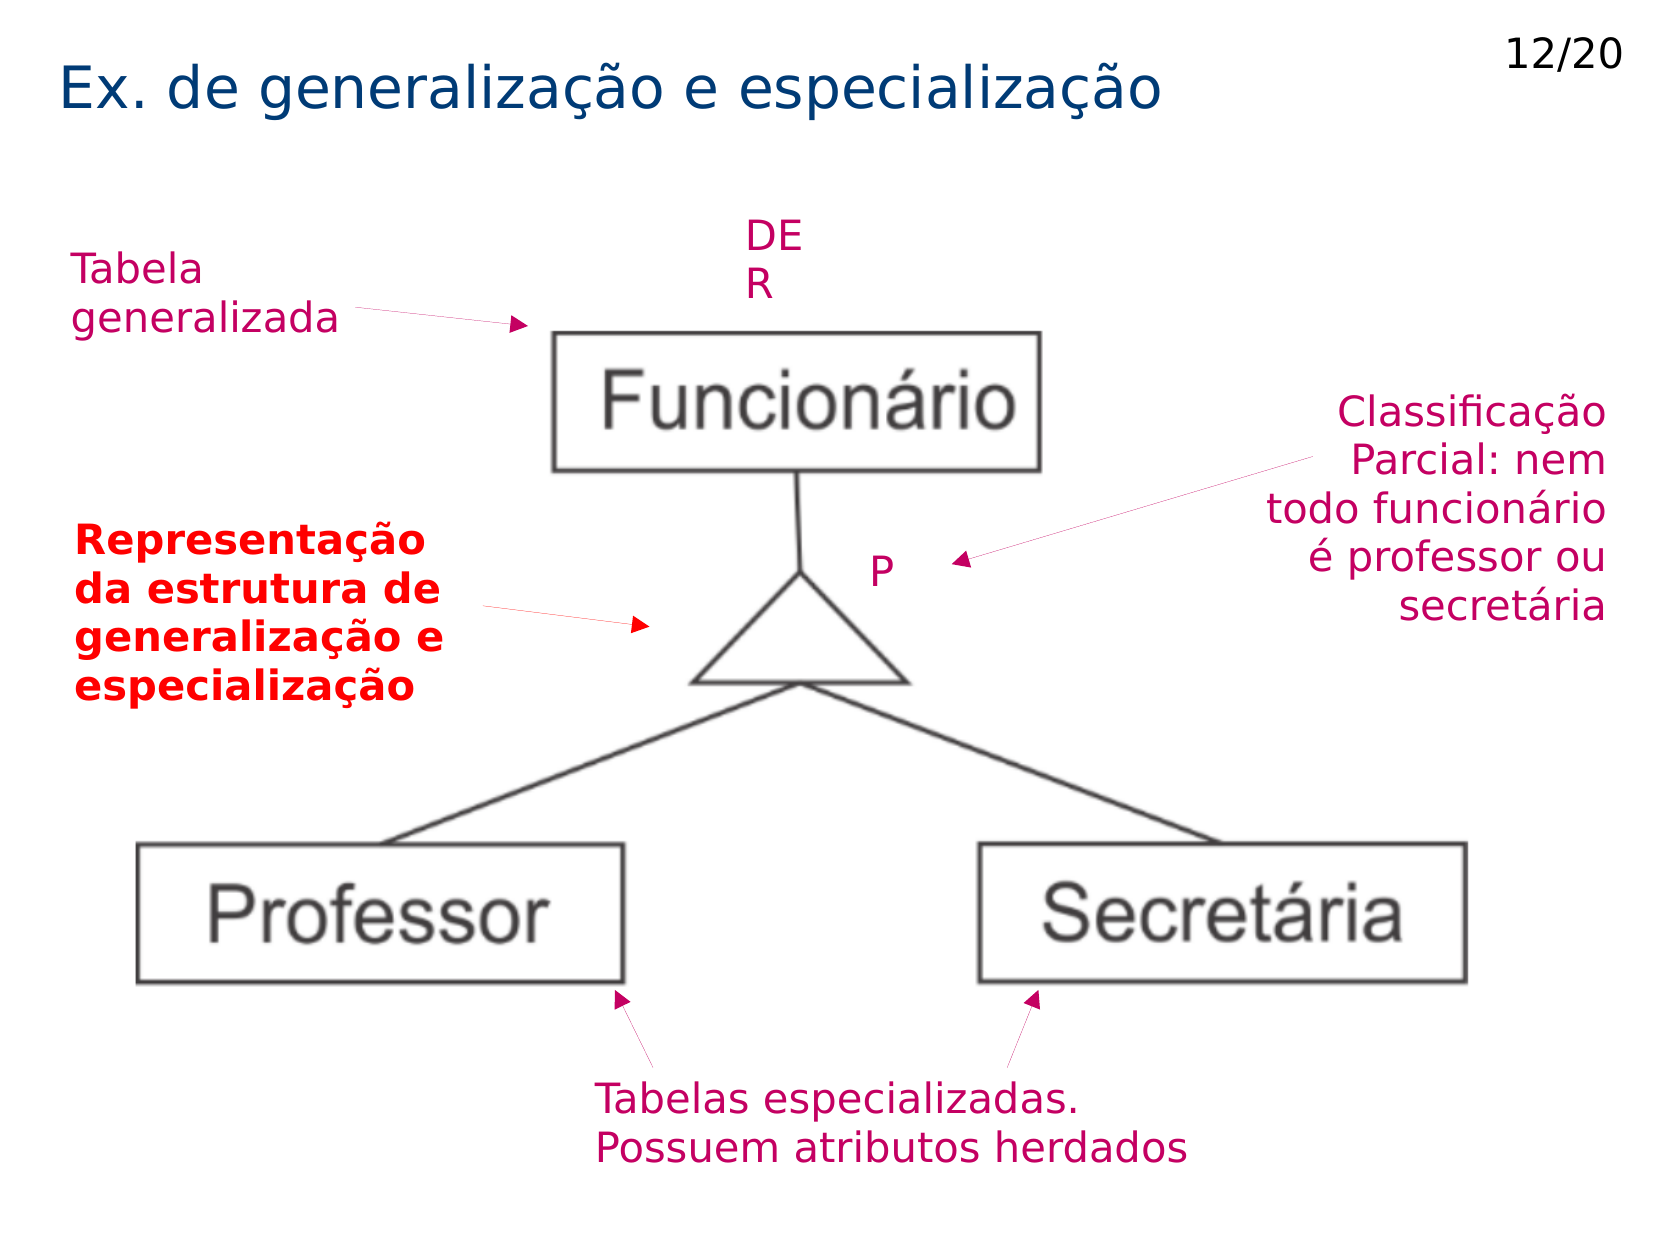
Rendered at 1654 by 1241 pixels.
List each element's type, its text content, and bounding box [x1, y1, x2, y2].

text_box Classificação Parcial: nem todo funcionário é professor ou secretária [1236, 380, 1622, 686]
title Ex. de generalização e especialização [59, 29, 1506, 148]
text_box P [854, 539, 952, 606]
text_box Tabela generalizada [55, 237, 356, 350]
text_box Representação da estrutura de generalização e especialização [59, 508, 501, 815]
text_box DER [730, 204, 848, 268]
text_box Tabelas especializadas. Possuem atributos herdados [580, 1067, 1204, 1180]
picture [125, 325, 1473, 990]
